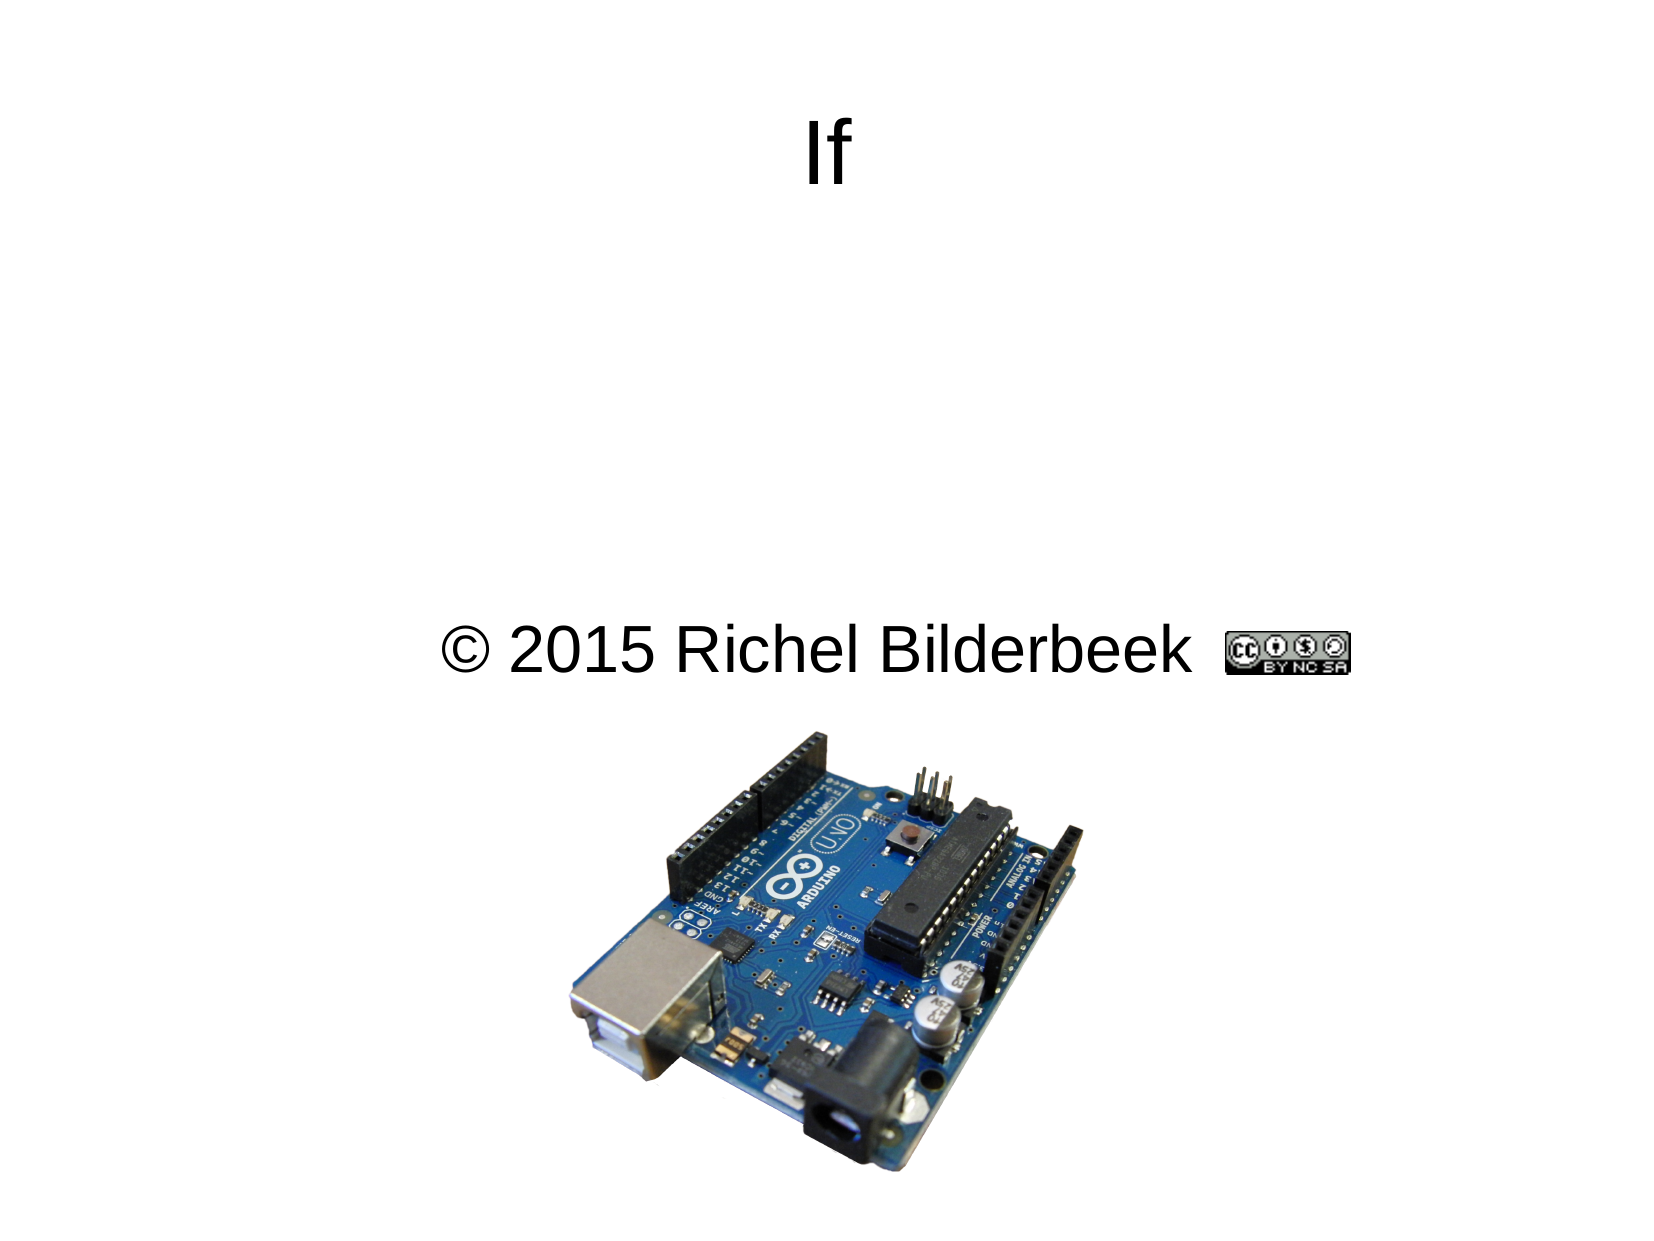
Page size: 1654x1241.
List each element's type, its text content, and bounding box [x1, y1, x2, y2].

subtitle © 2015 Richel Bilderbeek [82, 290, 1571, 1010]
title If [82, 49, 1571, 257]
picture [1225, 631, 1351, 676]
picture [525, 689, 1126, 1219]
